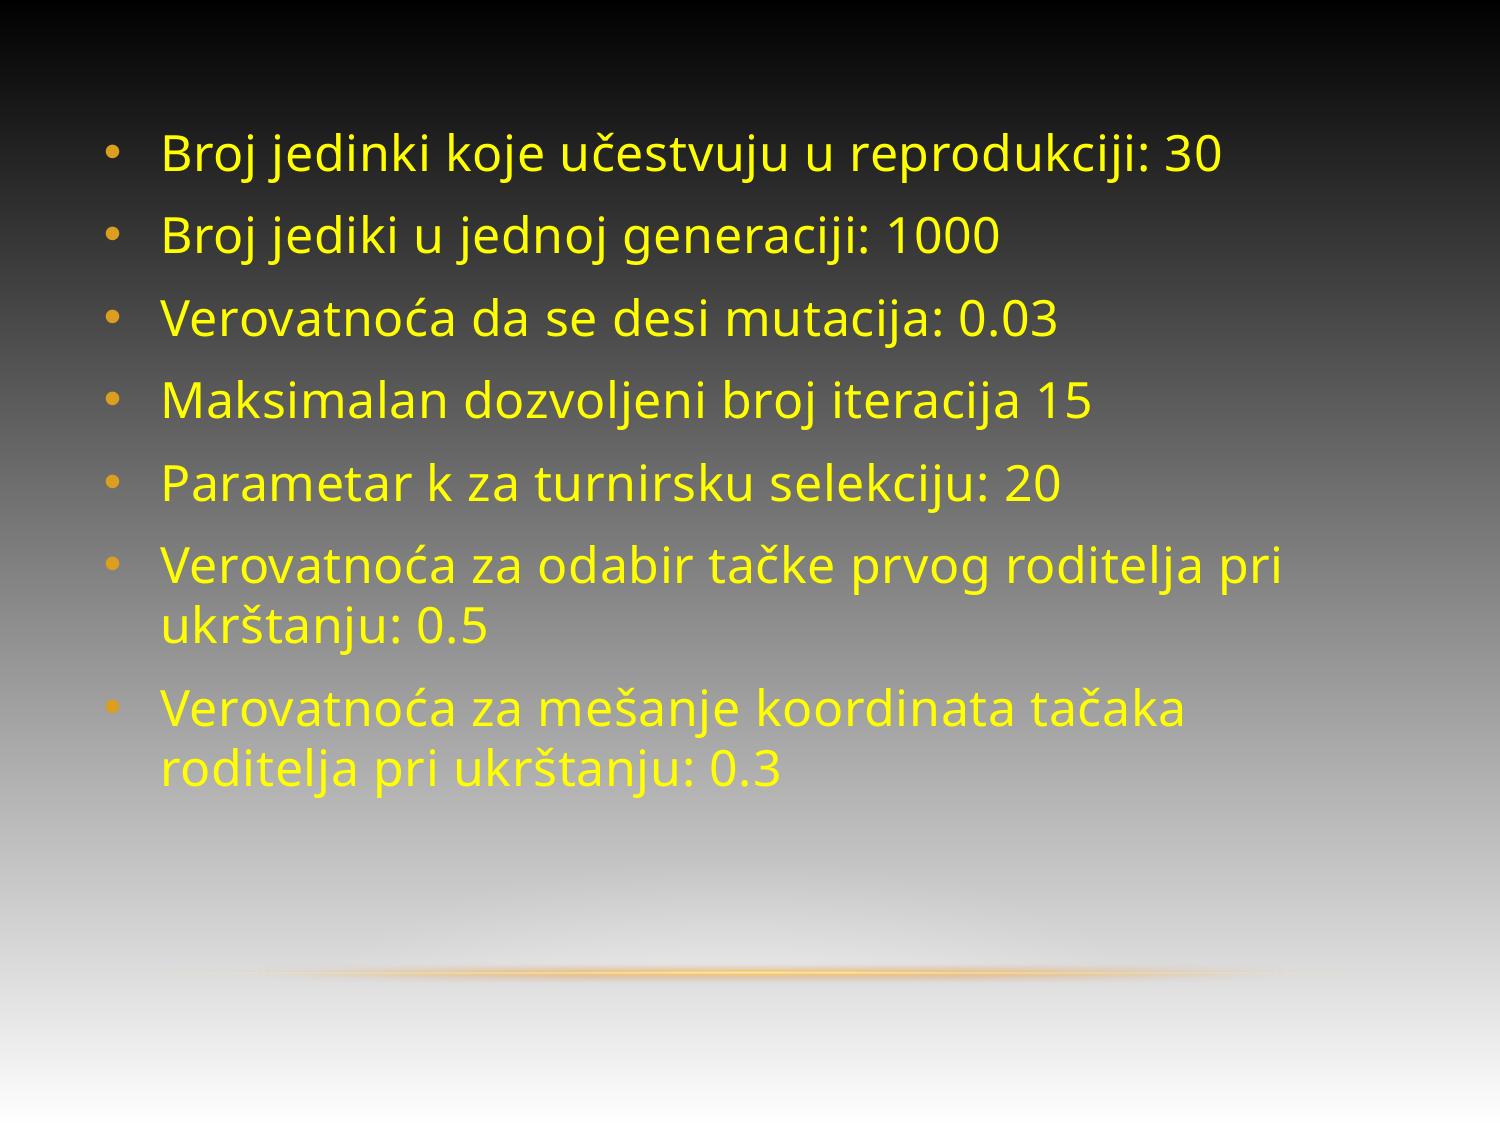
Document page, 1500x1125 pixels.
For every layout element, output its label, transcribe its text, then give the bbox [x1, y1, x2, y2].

picture [0, 0, 1500, 1125]
text_box Broj jedinki koje učestvuju u reprodukciji: 30 Broj jediki u jednoj generaciji: 1000 Verovatnoća da se desi mutacija: 0.03 Maksimalan dozvoljeni broj iteracija 15 Parametar k za turnirsku selekciju: 20 Verovatnoća za odabir tačke prvog roditelja pri ukrštanju: 0.5 Verovatnoća za mešanje koordinata tačaka roditelja pri ukrštanju: 0.3 [88, 113, 1412, 1125]
